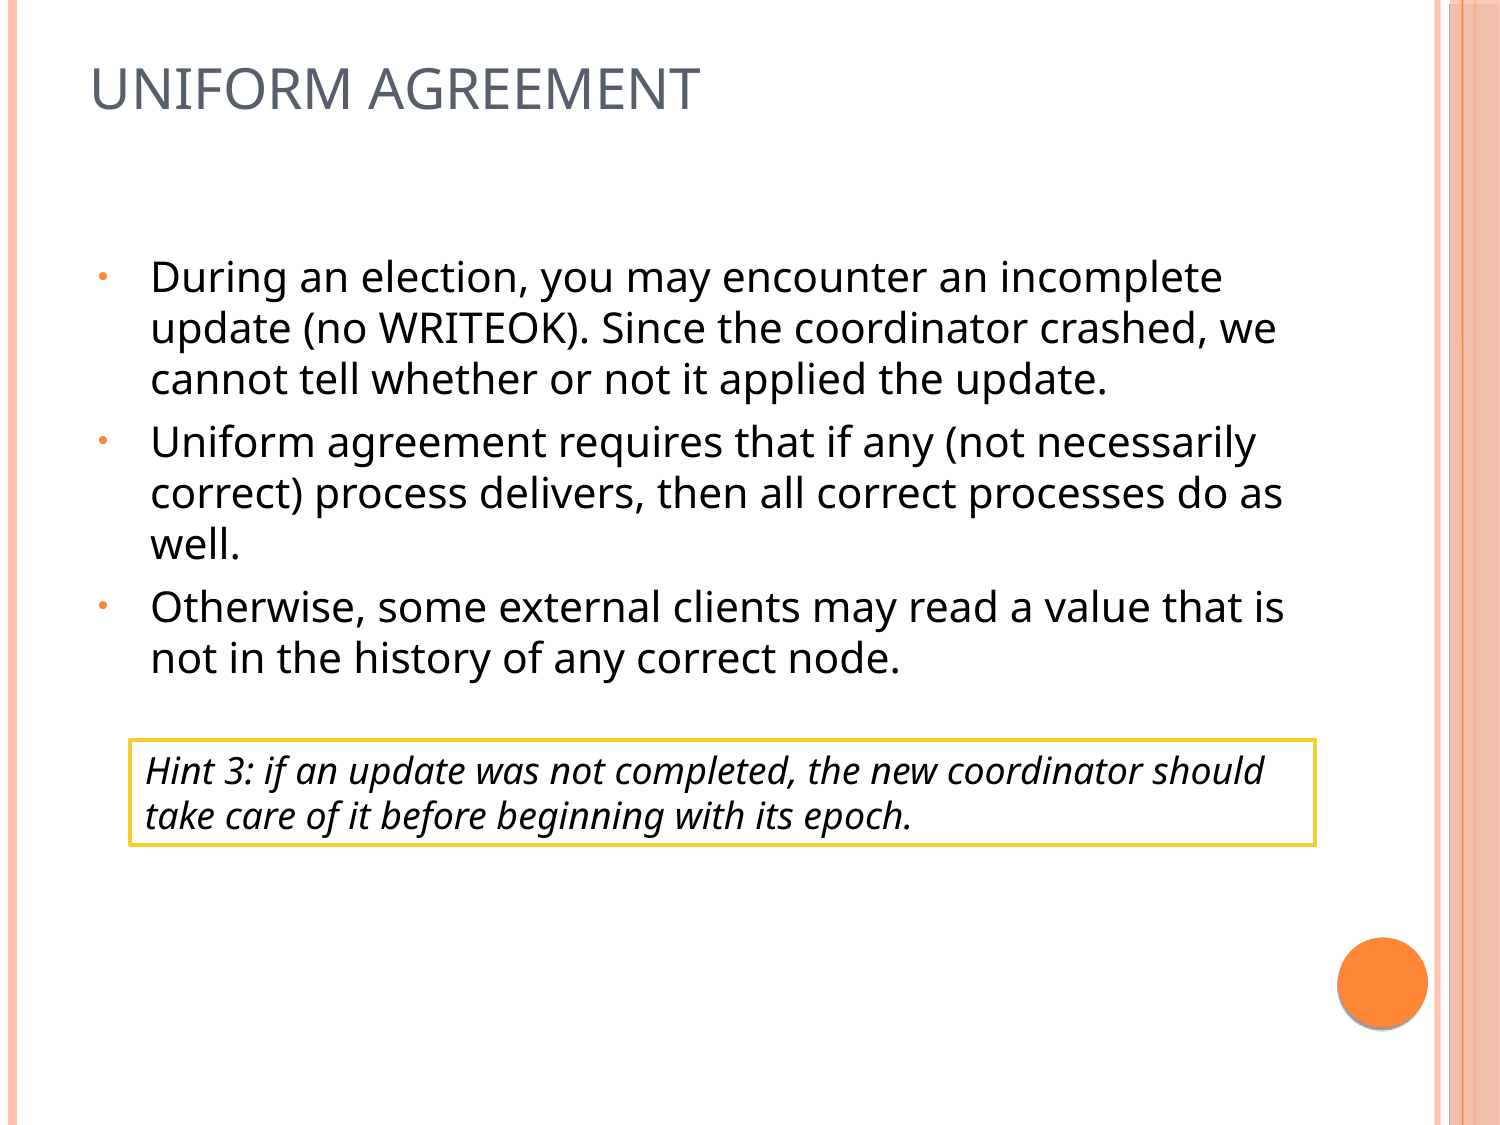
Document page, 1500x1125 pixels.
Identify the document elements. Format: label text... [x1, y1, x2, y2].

list During an election, you may encounter an incomplete update (no WRITEOK). Since the coordinator crashed, we cannot tell whether or not it applied the update. Uniform agreement requires that if any (not necessarily correct) process delivers, then all correct processes do as well. Otherwise, some external clients may read a value that is not in the history of any correct node. [83, 242, 1363, 690]
text_box Hint 3: if an update was not completed, the new coordinator should take care of it before beginning with its epoch. [130, 739, 1316, 845]
title Uniform agreement [75, 45, 1300, 129]
slide_number [1333, 940, 1434, 1027]
